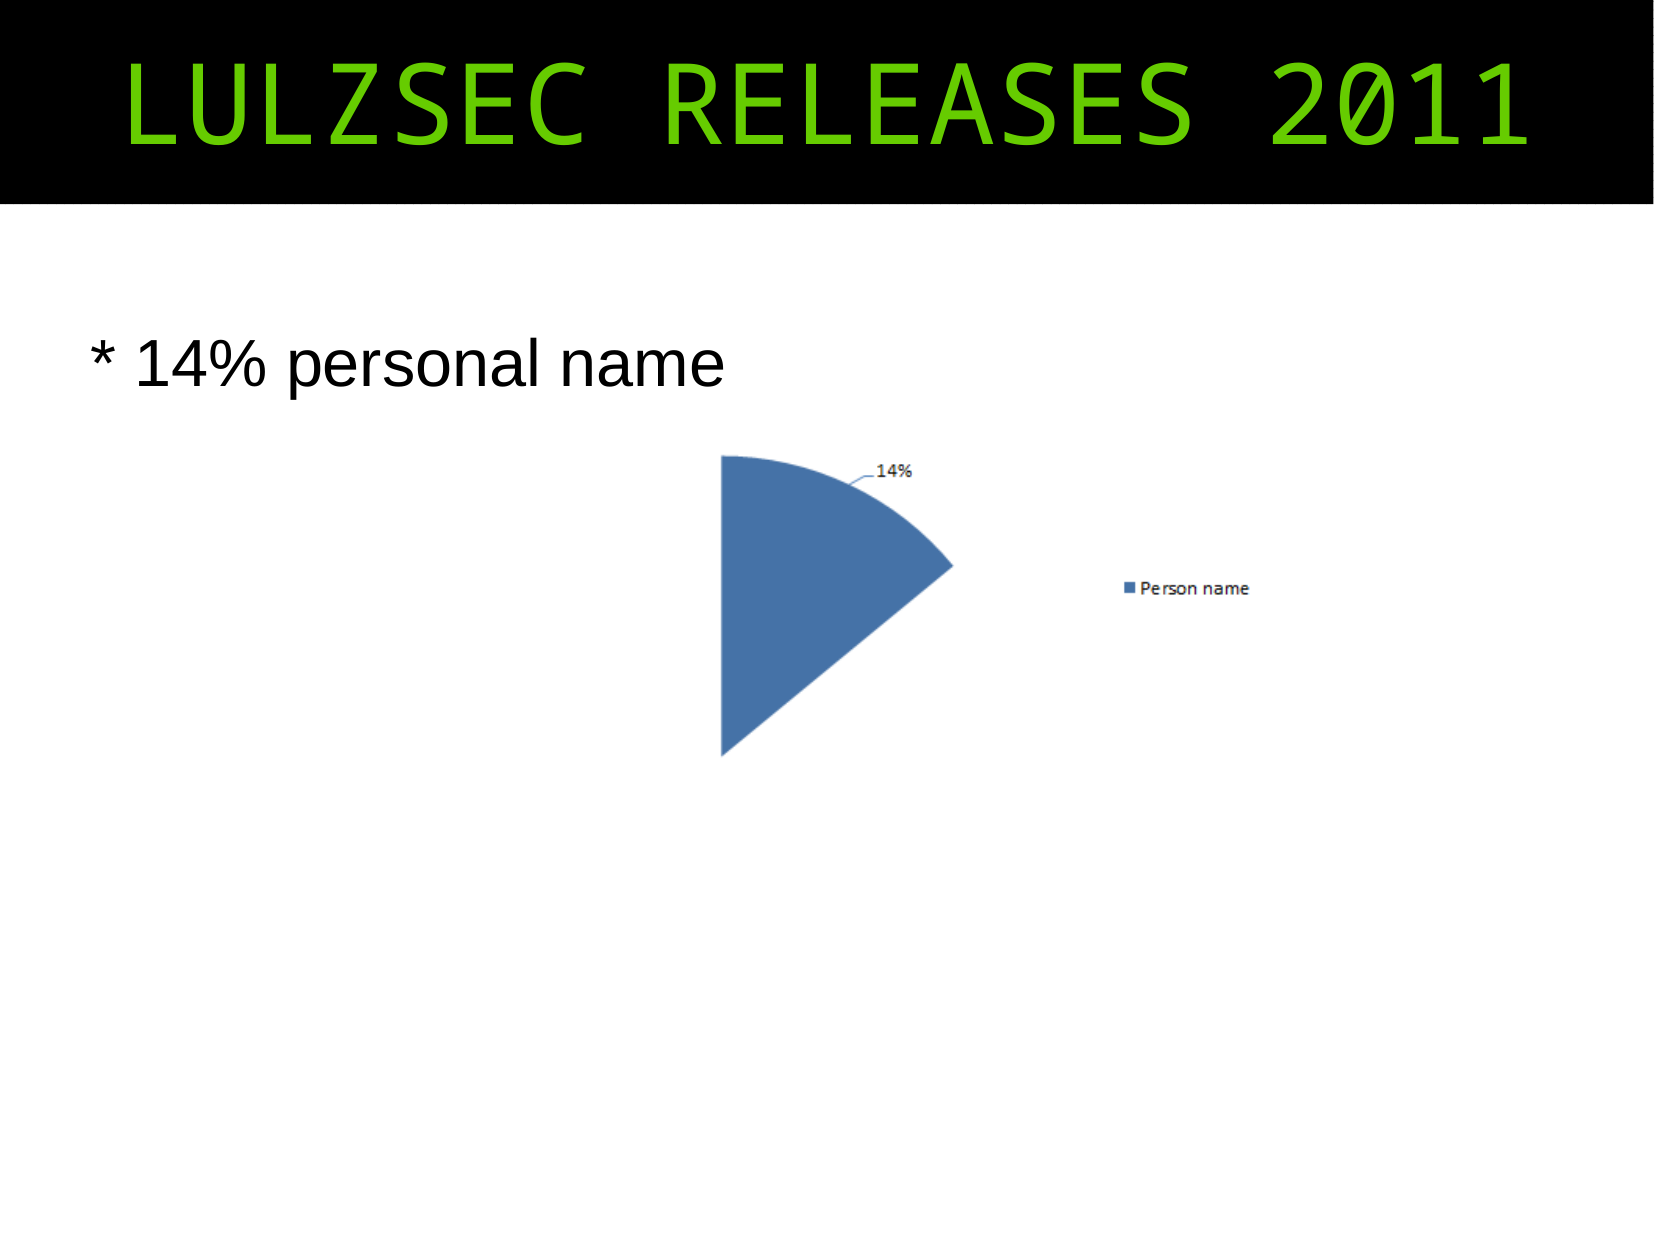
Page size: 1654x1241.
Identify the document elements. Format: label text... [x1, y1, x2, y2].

picture [354, 449, 1323, 761]
title LULZSEC RELEASES 2011 [0, 0, 1654, 205]
subtitle * 14% personal name [90, 305, 1561, 421]
